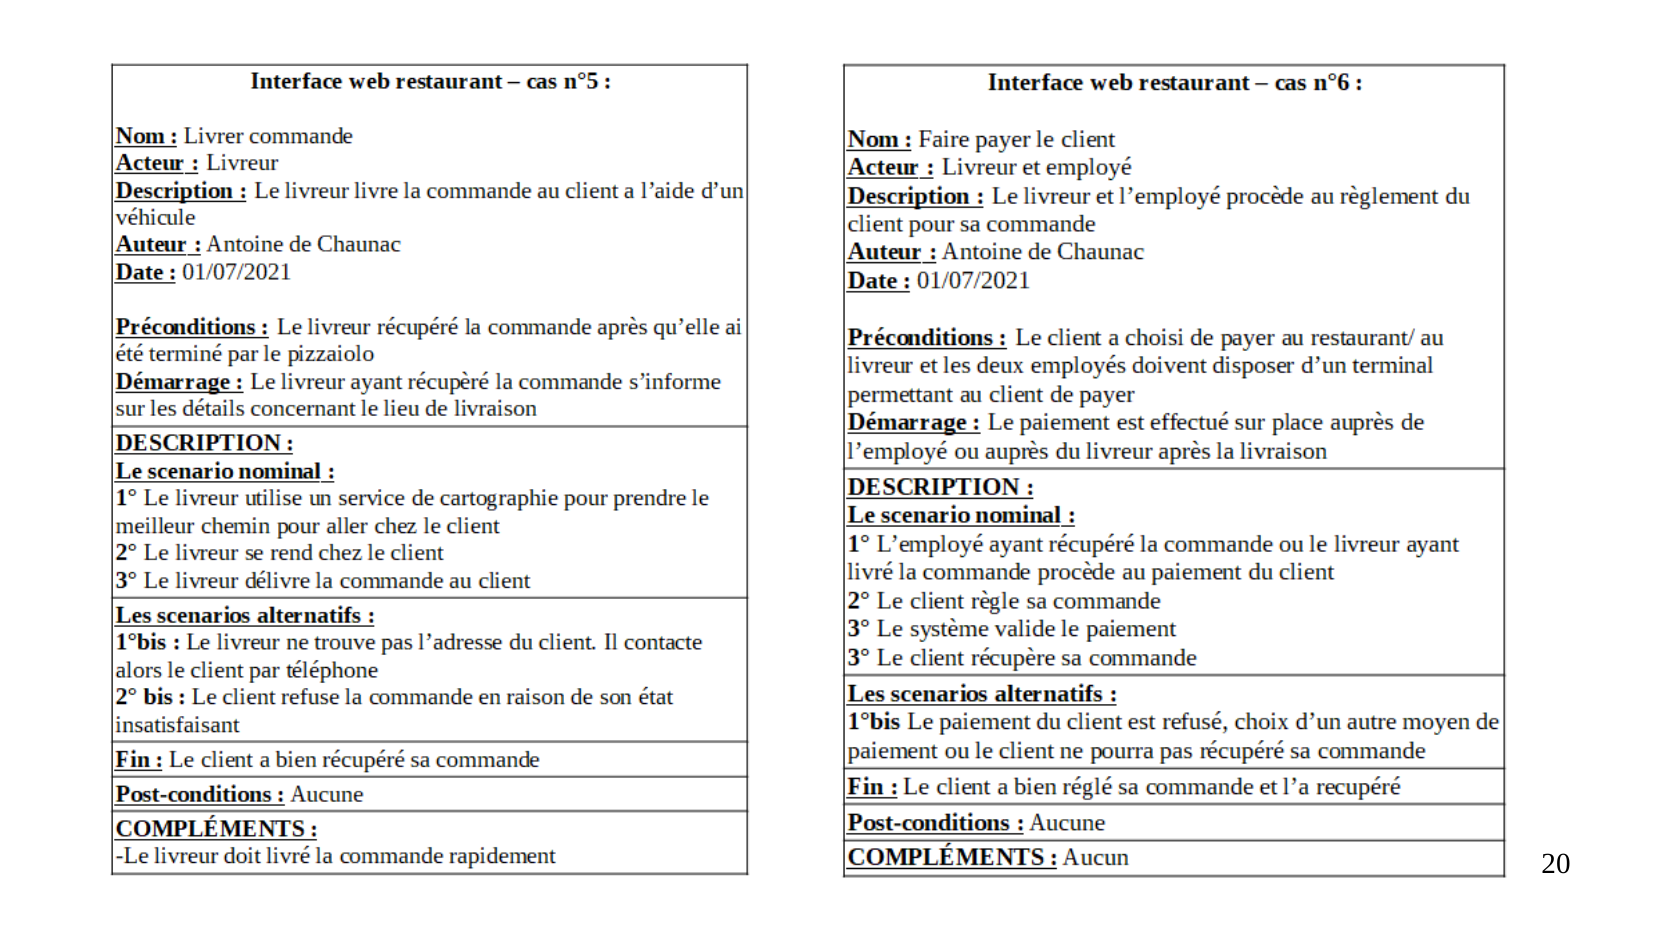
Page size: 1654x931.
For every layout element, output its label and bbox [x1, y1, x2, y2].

picture [838, 57, 1512, 886]
picture [105, 58, 756, 886]
